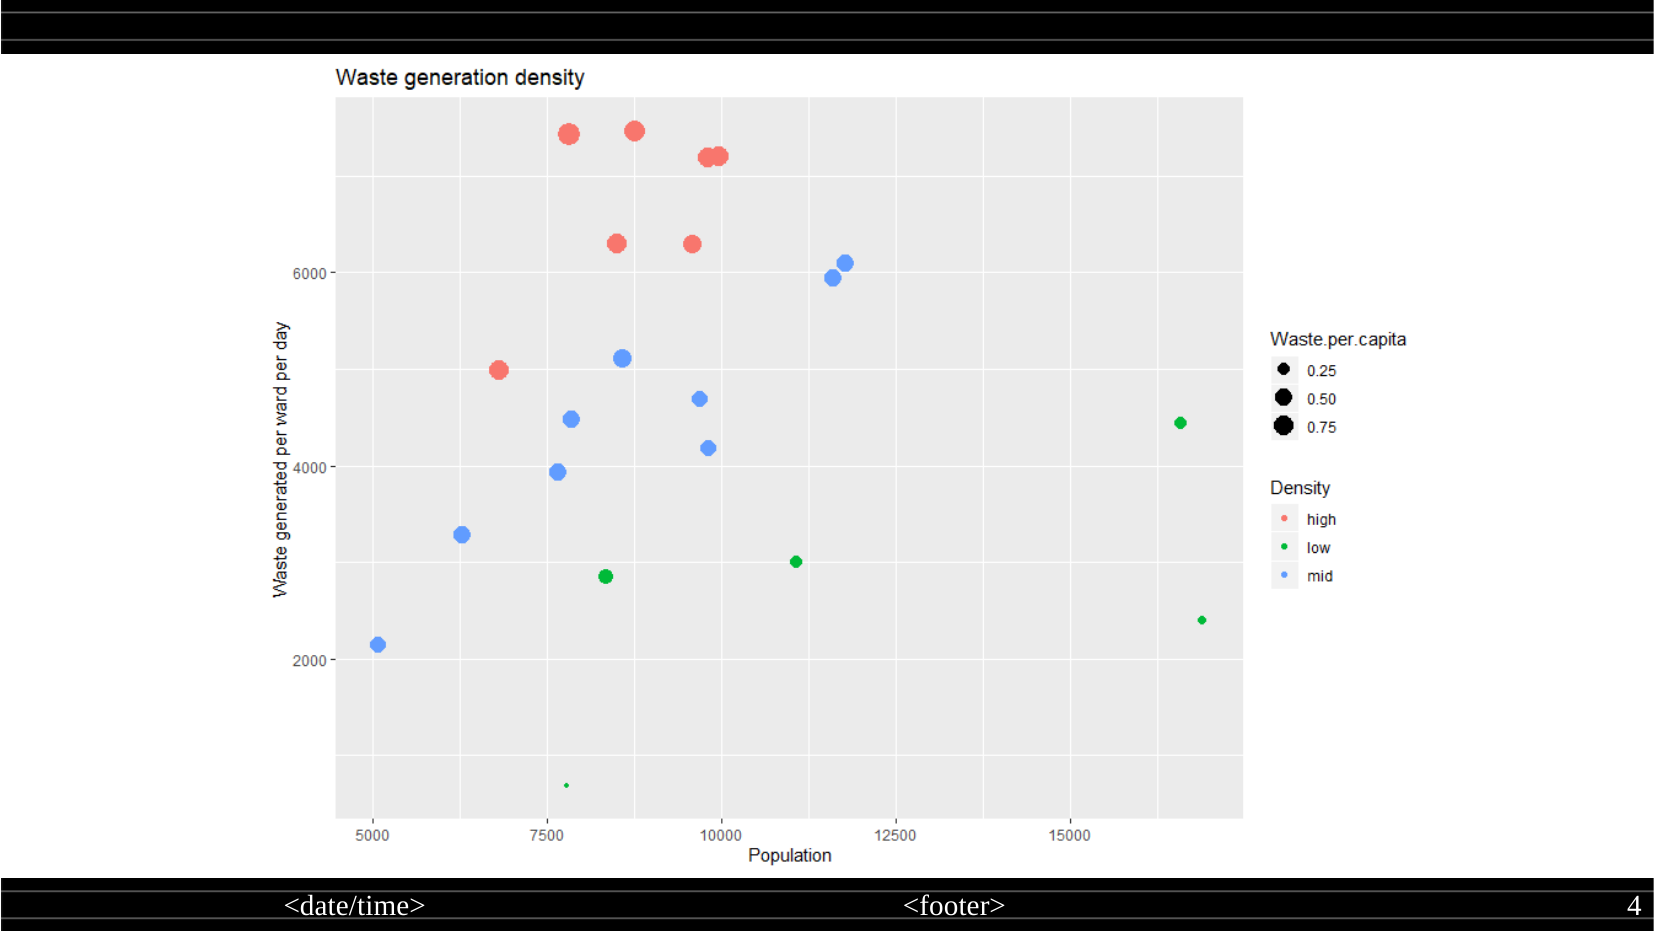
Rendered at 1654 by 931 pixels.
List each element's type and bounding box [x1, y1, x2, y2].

picture [1, 878, 1654, 931]
picture [1, 0, 1654, 54]
picture [262, 58, 1425, 874]
